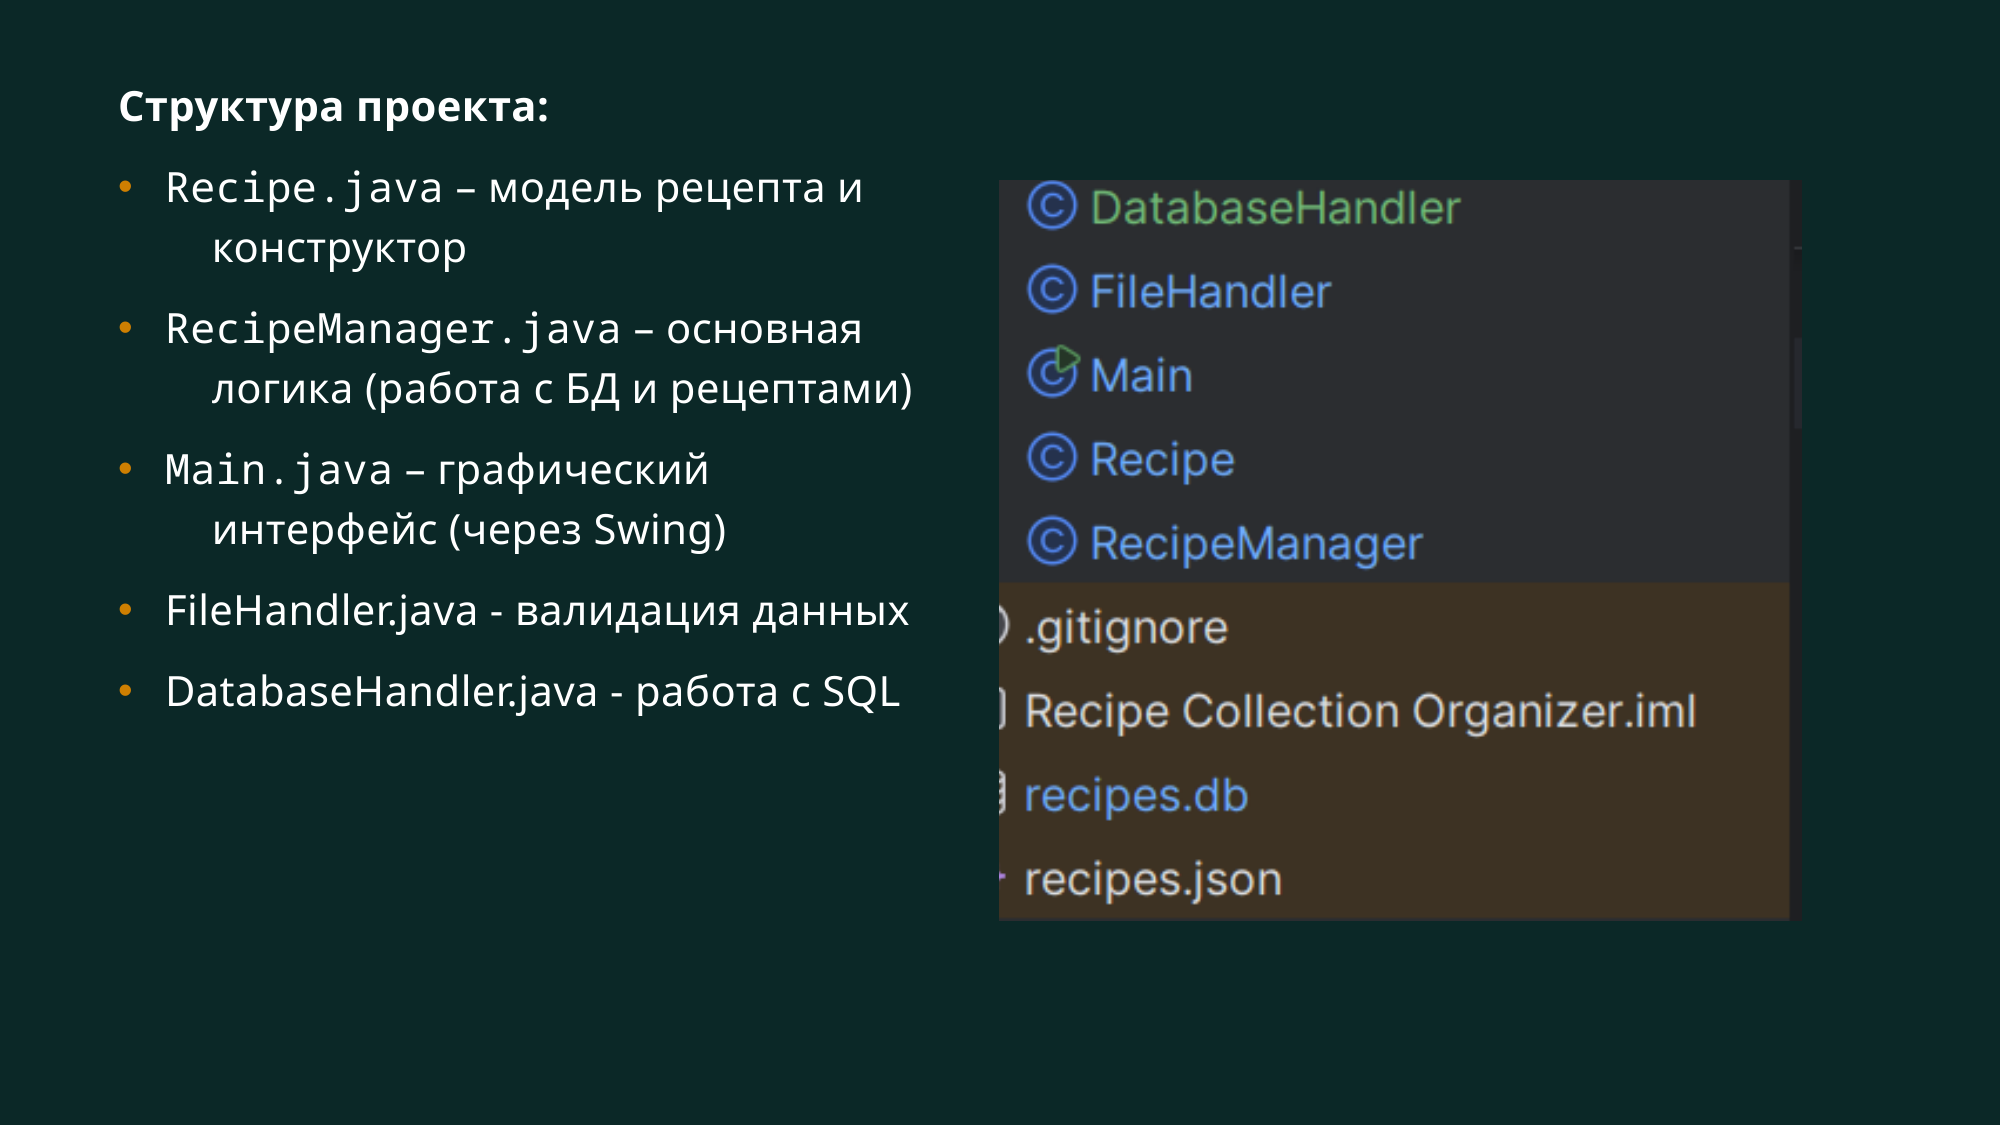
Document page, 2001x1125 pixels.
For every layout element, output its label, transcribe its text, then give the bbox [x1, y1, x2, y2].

list Структура проекта: Recipe.java – модель рецепта и конструктор RecipeManager.java – основная логика (работа с БД и рецептами) Main.java – графический интерфейс (через Swing) FileHandler.java - валидация данных DatabaseHandler.java - работа с SQL [118, 70, 917, 1032]
picture [999, 180, 1802, 921]
